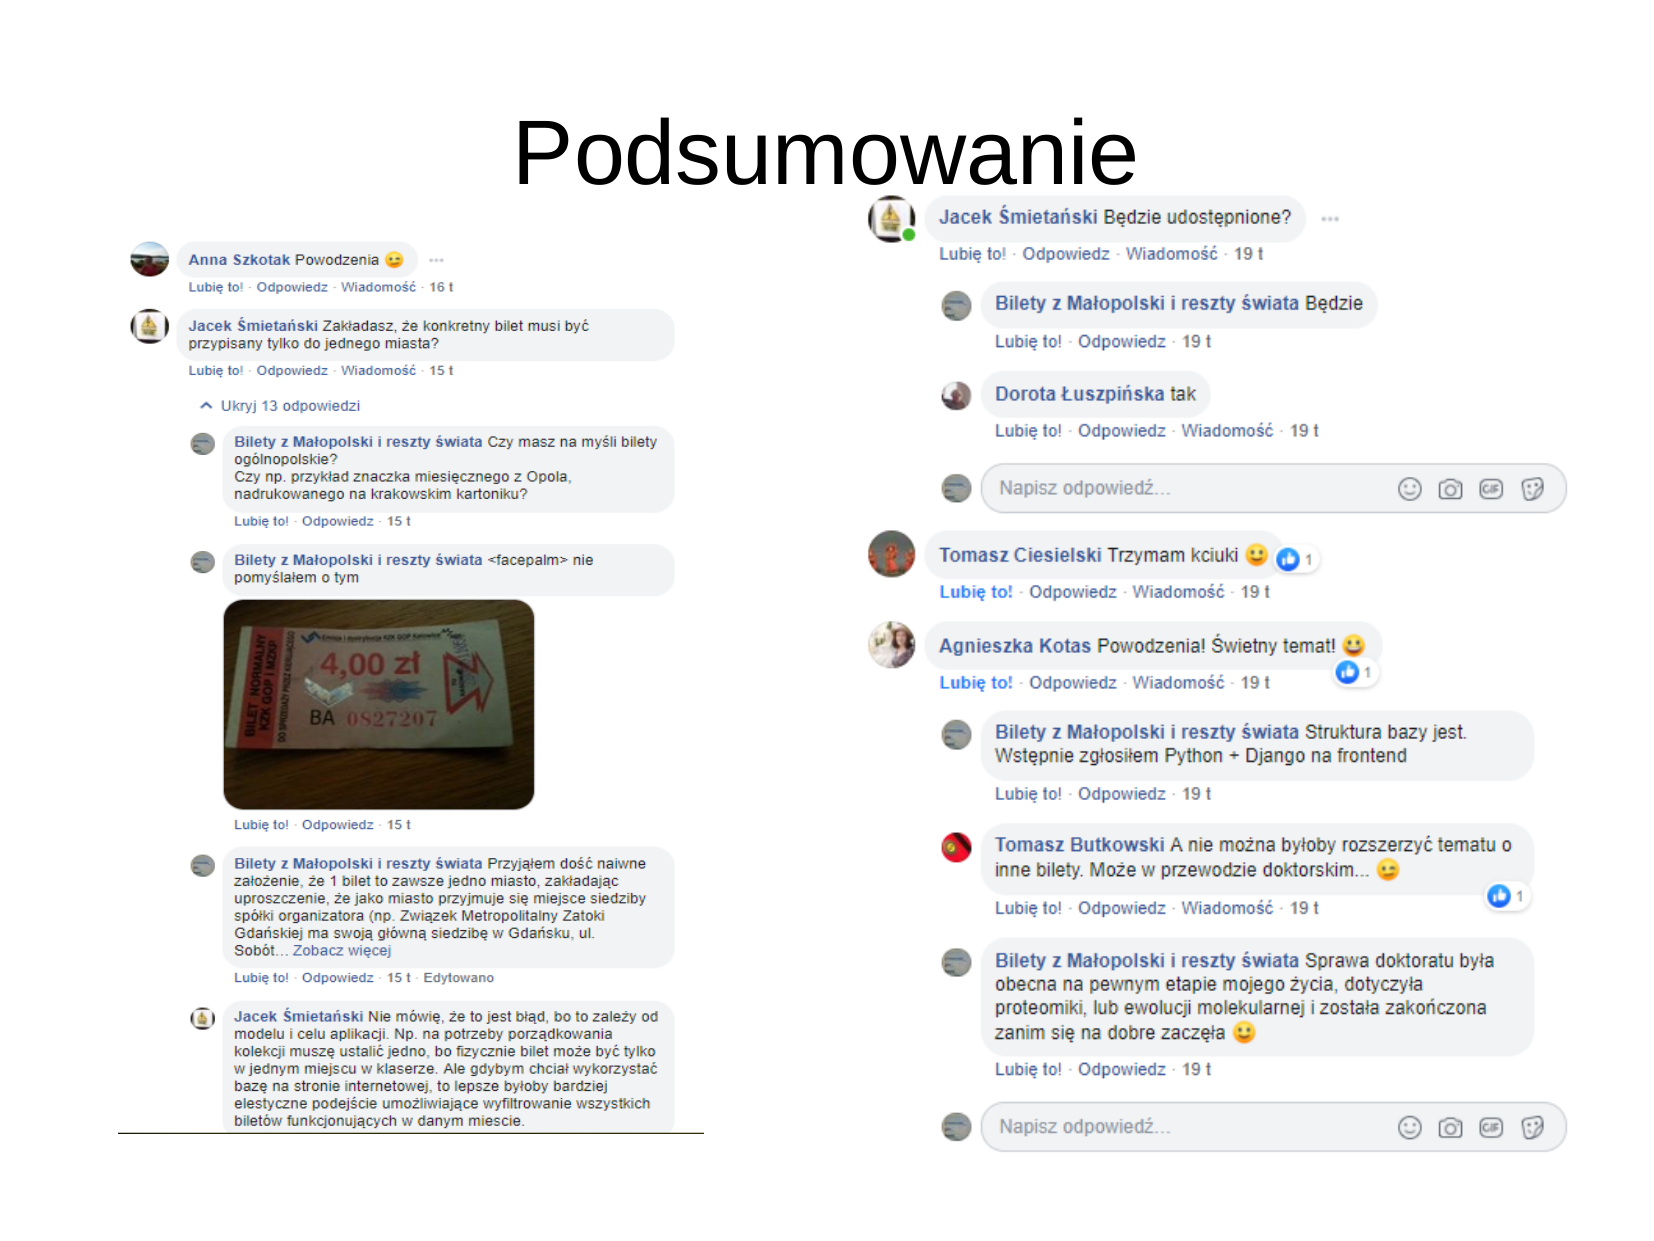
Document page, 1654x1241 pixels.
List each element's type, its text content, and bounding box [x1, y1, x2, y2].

title Podsumowanie [82, 49, 1571, 257]
picture [856, 188, 1583, 1160]
picture [118, 236, 704, 1134]
